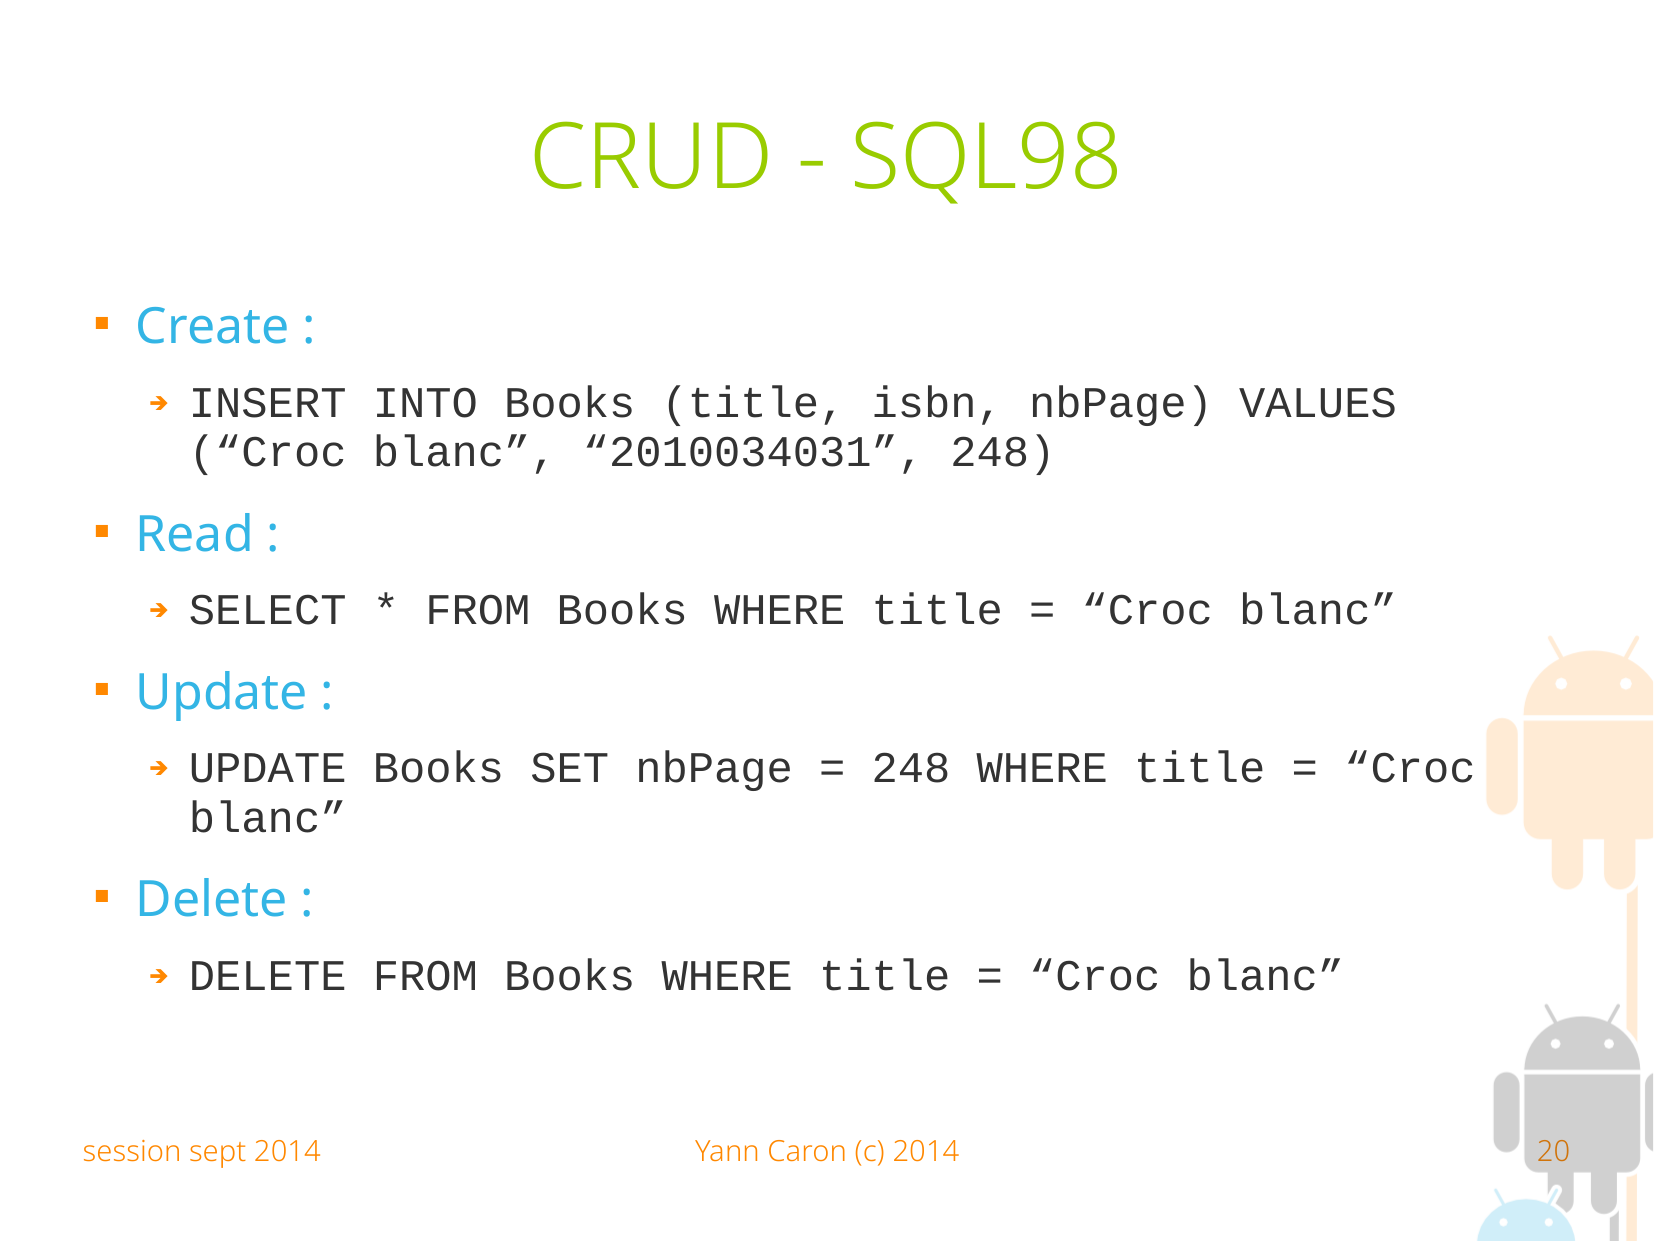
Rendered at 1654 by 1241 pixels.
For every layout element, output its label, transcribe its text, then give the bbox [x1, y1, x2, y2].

picture [240, 423, 1654, 1241]
list Create : INSERT INTO Books (title, isbn, nbPage) VALUES (“Croc blanc”, “2010034031”, 248) Read : SELECT * FROM Books WHERE title = “Croc blanc” Update : UPDATE Books SET nbPage = 248 WHERE title = “Croc blanc” Delete : DELETE FROM Books WHERE title = “Croc blanc” [82, 290, 1571, 1010]
title CRUD - SQL98 [82, 49, 1571, 257]
